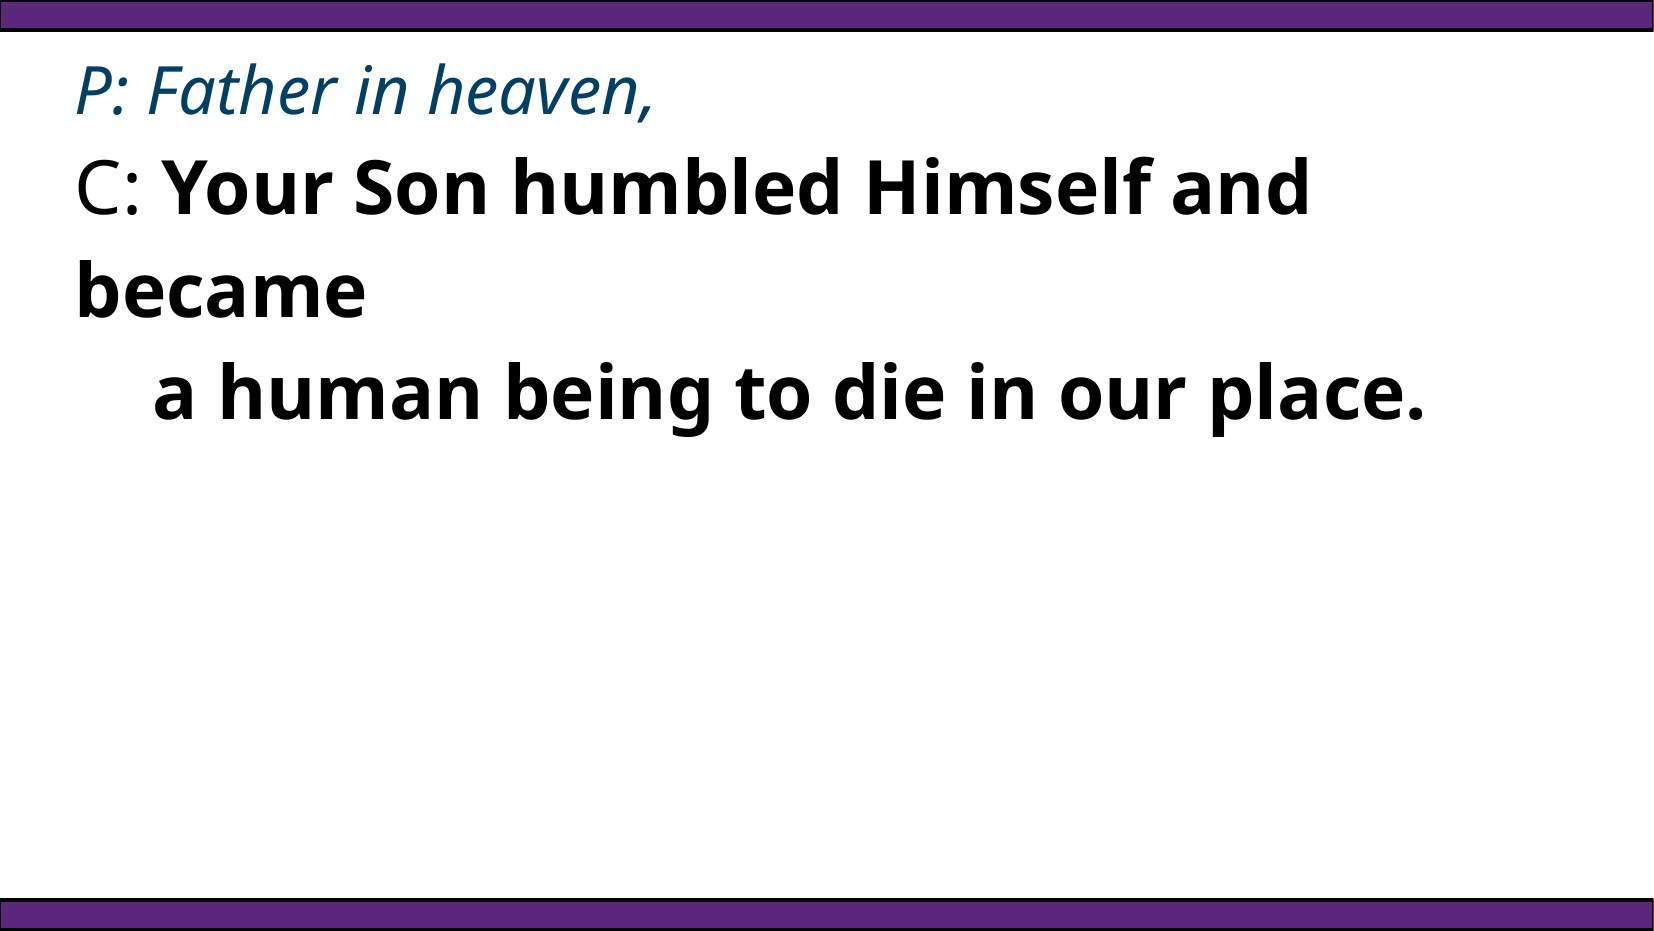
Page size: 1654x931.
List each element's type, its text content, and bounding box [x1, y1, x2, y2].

text_box P: Father in heaven, C: Your Son humbled Himself and became a human being to die in our place. [60, 36, 1591, 376]
text_box [0, 0, 1654, 31]
picture [0, 31, 1654, 900]
text_box [0, 900, 1654, 931]
